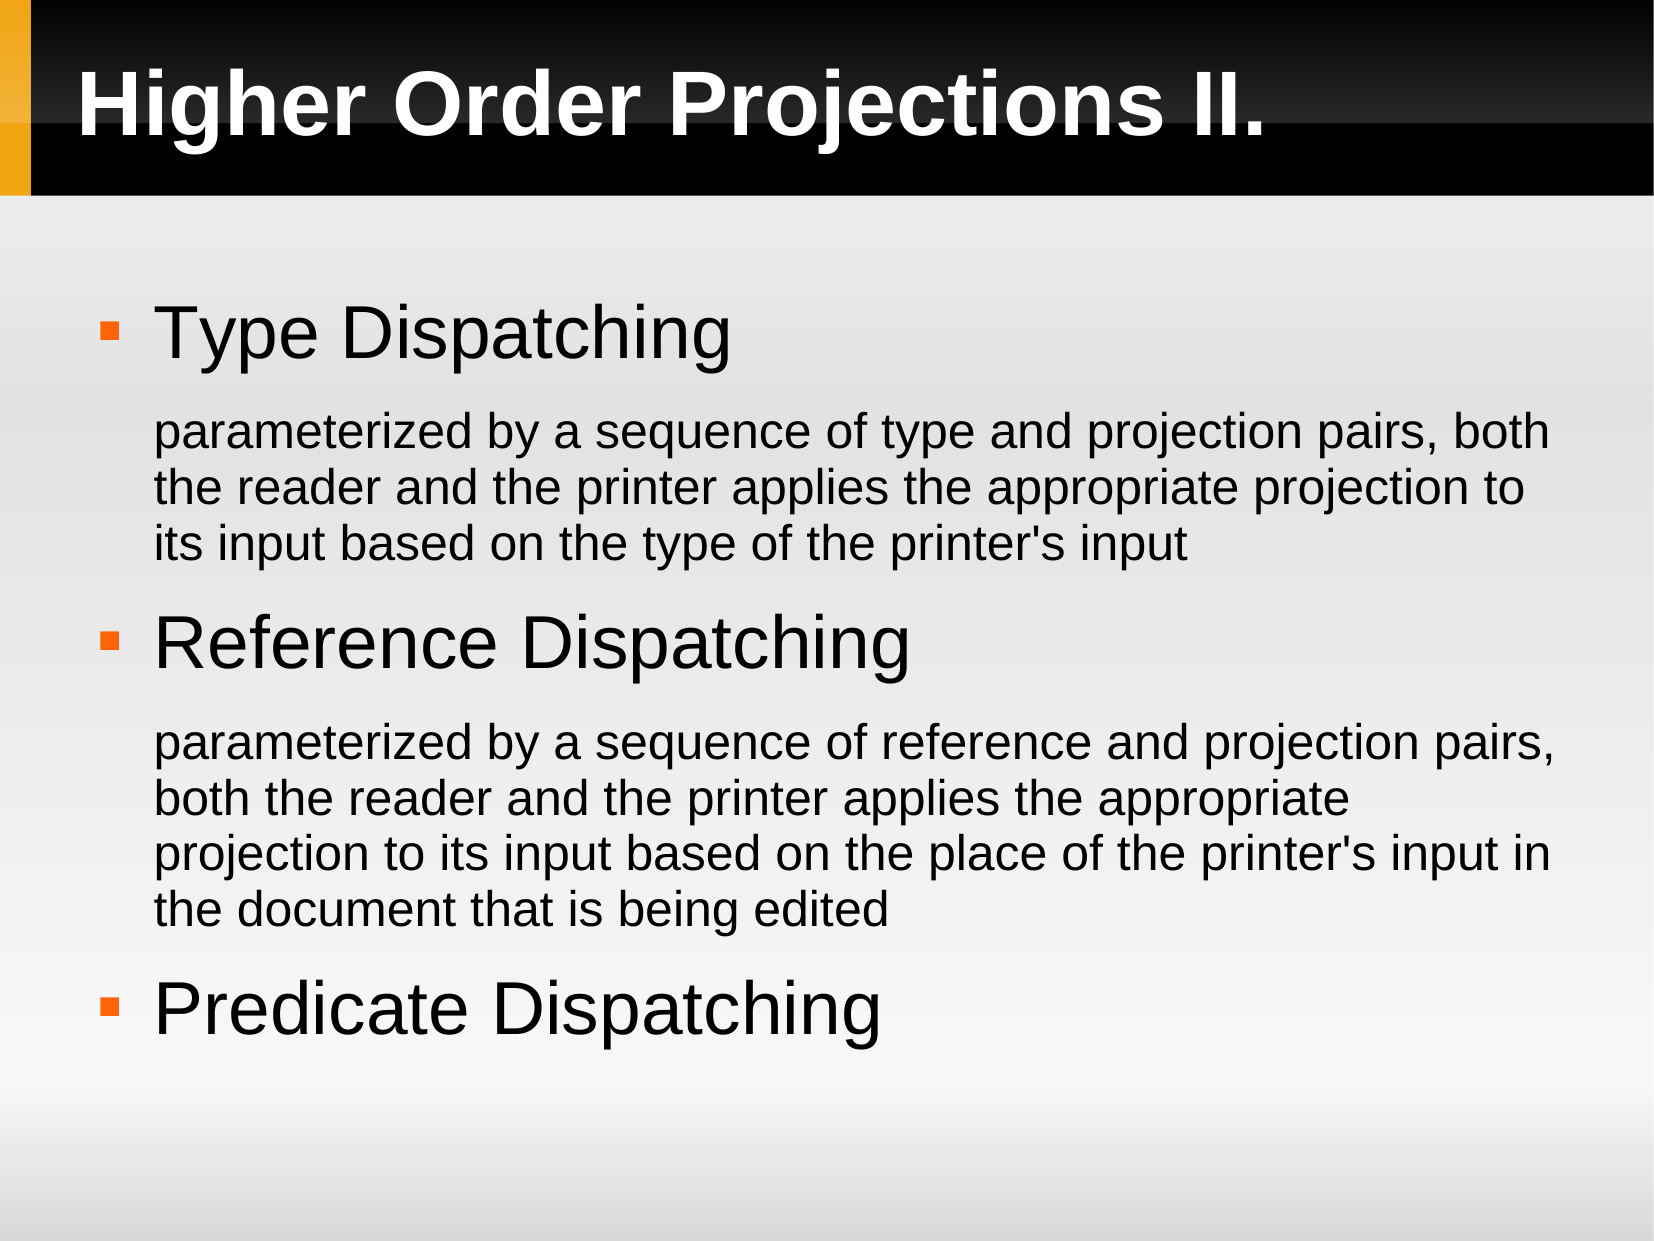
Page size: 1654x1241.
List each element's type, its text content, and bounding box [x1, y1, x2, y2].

picture [0, 0, 1654, 1241]
list Type Dispatching parameterized by a sequence of type and projection pairs, both the reader and the printer applies the appropriate projection to its input based on the type of the printer's input Reference Dispatching parameterized by a sequence of reference and projection pairs, both the reader and the printer applies the appropriate projection to its input based on the place of the printer's input in the document that is being edited Predicate Dispatching [82, 290, 1571, 1094]
title Higher Order Projections II. [76, 0, 1565, 208]
